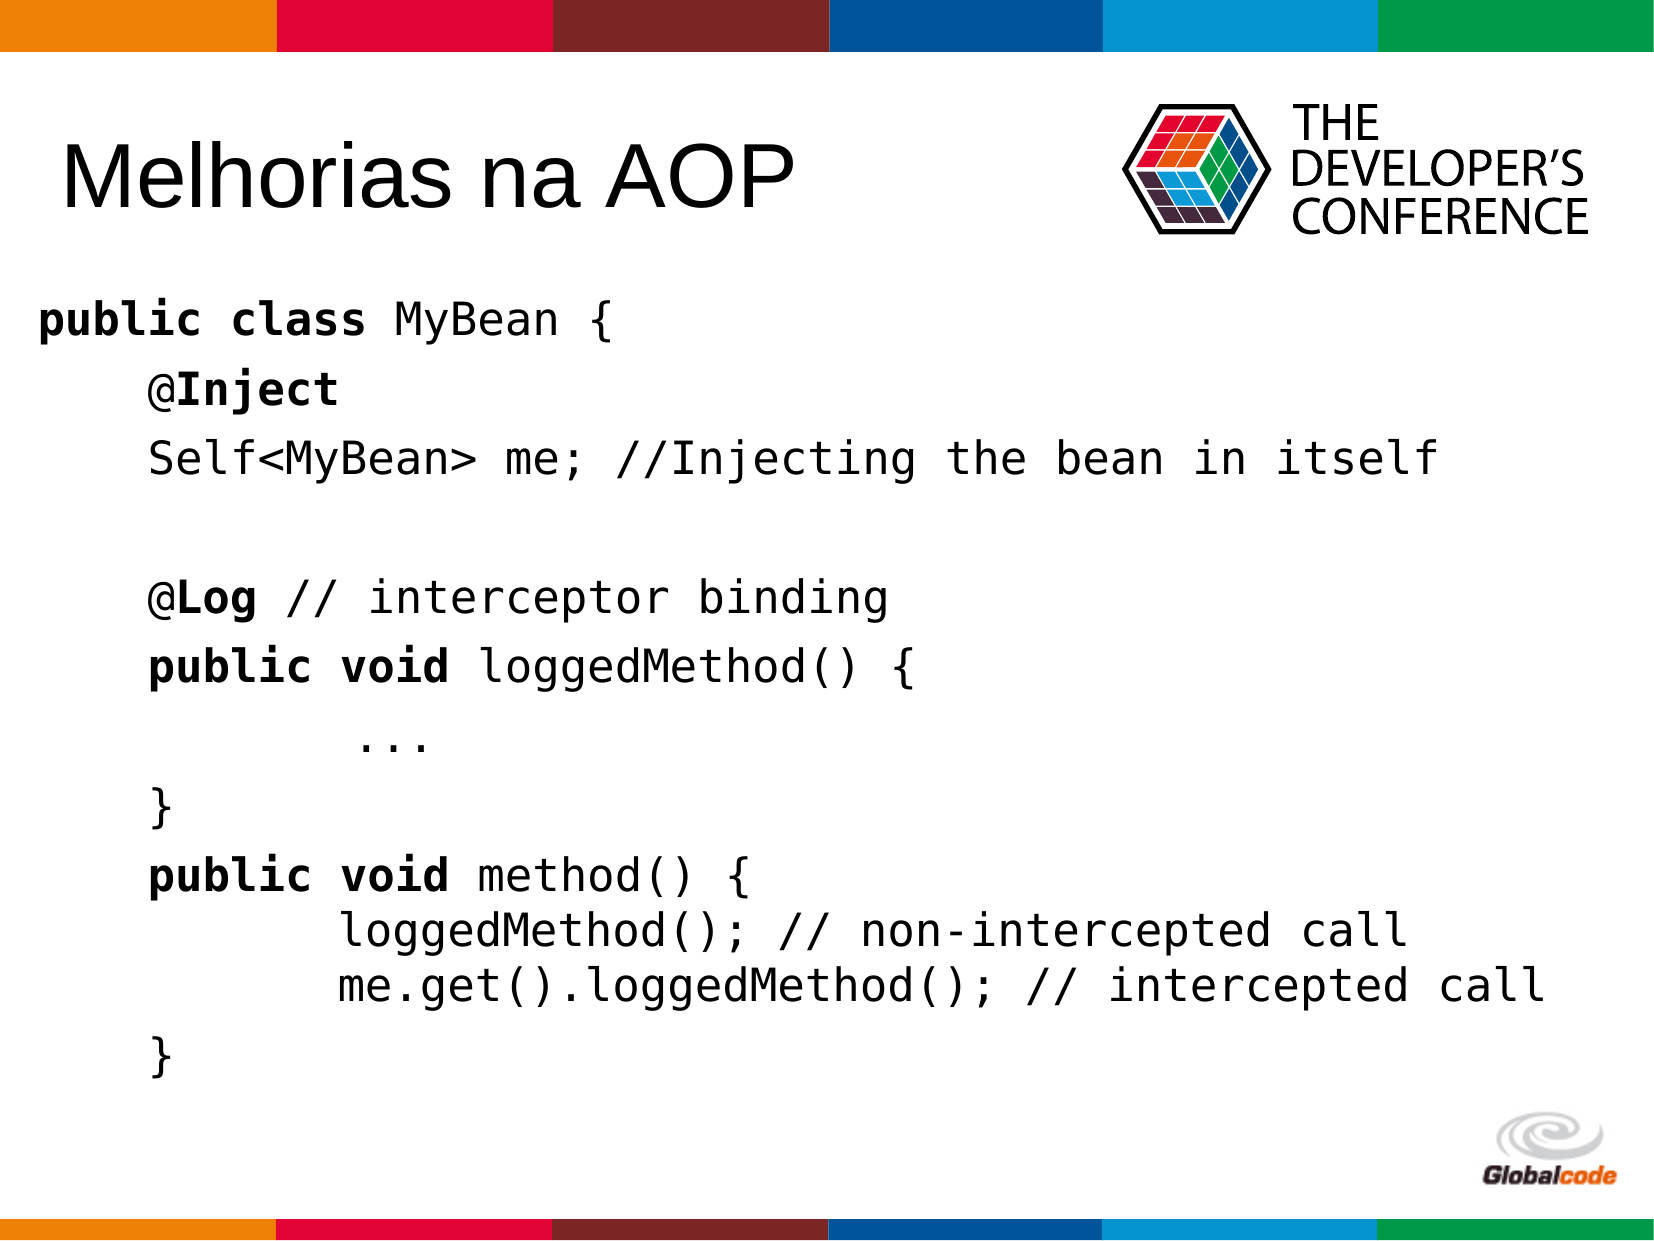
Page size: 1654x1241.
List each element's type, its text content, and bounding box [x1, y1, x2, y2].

text_box public class MyBean { @Inject Self<MyBean> me; //Injecting the bean in itself @Log // interceptor binding public void loggedMethod() { ... } public void method() { loggedMethod(); // non-intercepted call me.get().loggedMethod(); // intercepted call } [37, 274, 1601, 1095]
title Melhorias na AOP [45, 87, 1075, 256]
picture [1464, 1062, 1638, 1219]
